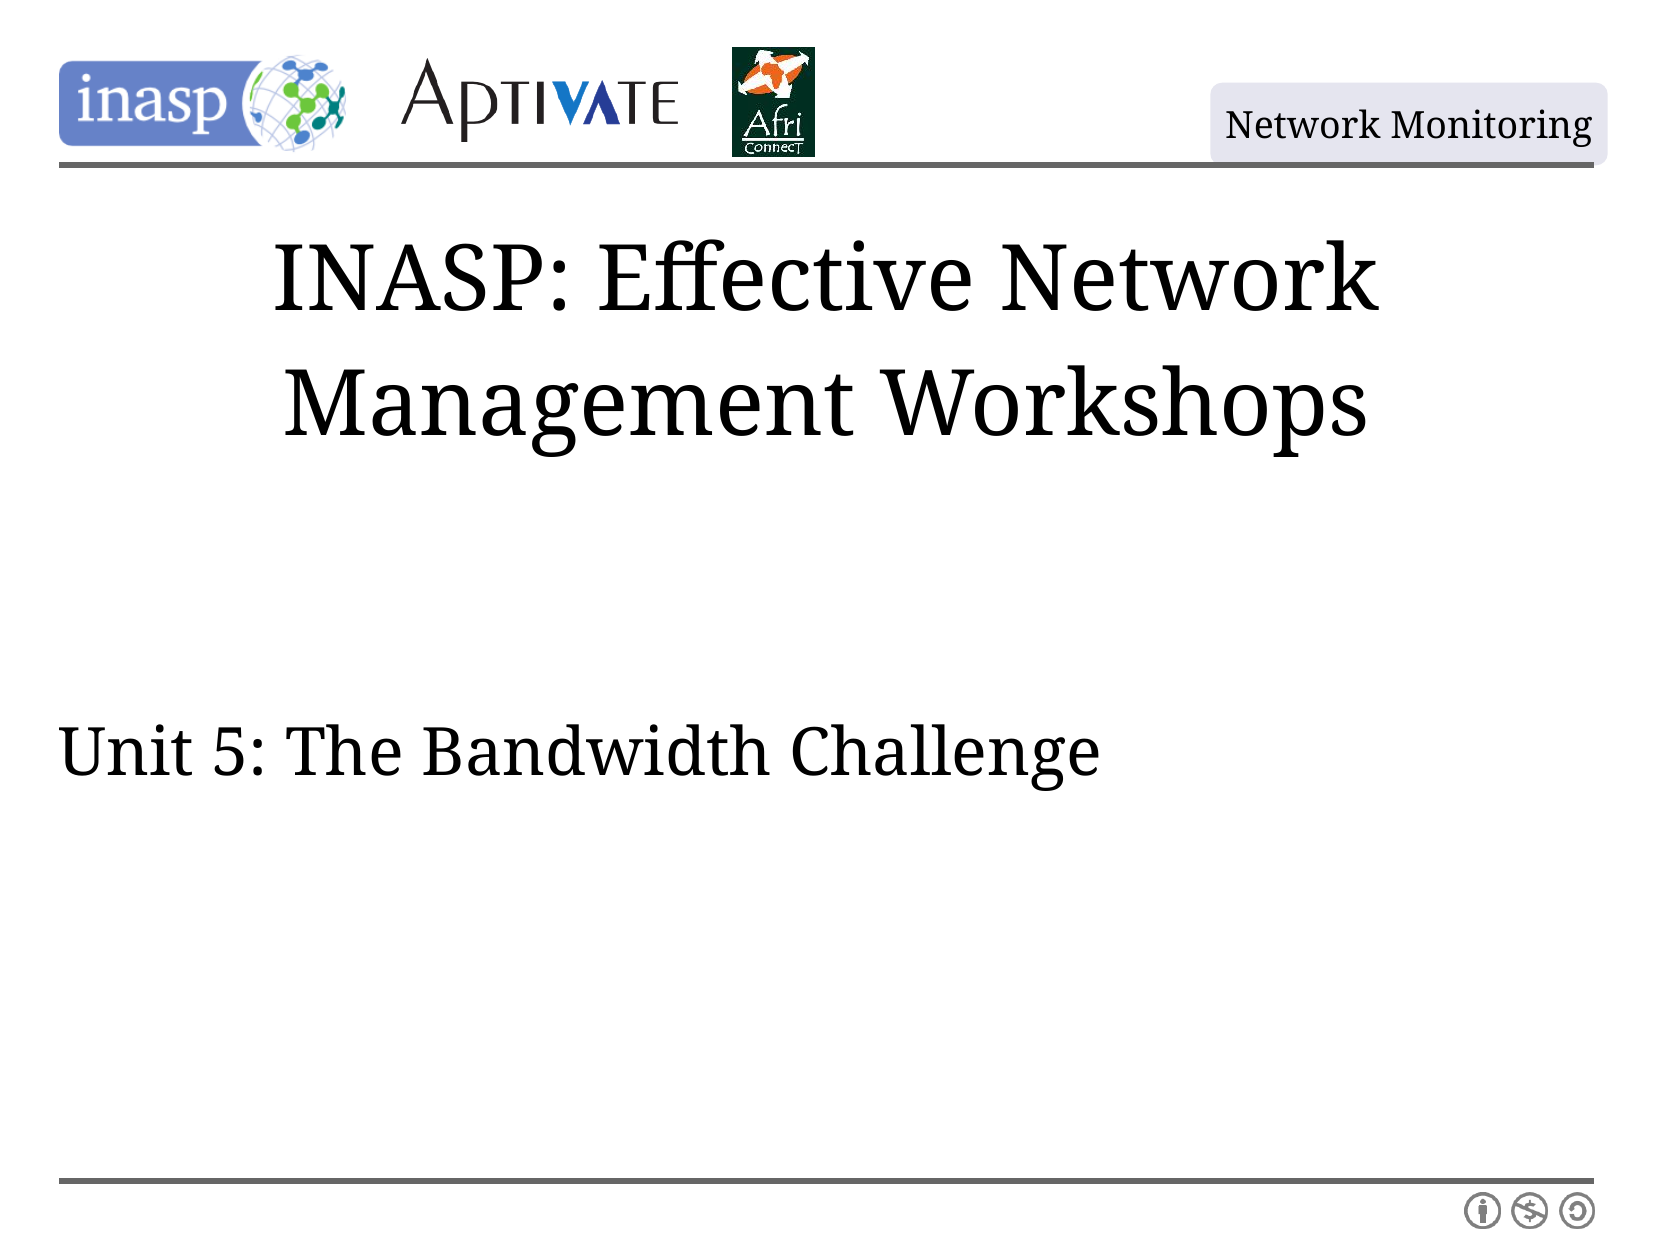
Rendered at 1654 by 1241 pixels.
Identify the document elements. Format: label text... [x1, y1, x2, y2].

picture [1511, 1192, 1548, 1229]
picture [1559, 1192, 1595, 1229]
picture [401, 58, 678, 142]
title INASP: Effective Network Management Workshops [59, 212, 1595, 343]
list [59, 389, 1595, 1109]
picture [732, 47, 815, 157]
picture [1464, 1192, 1501, 1229]
picture [59, 47, 355, 160]
